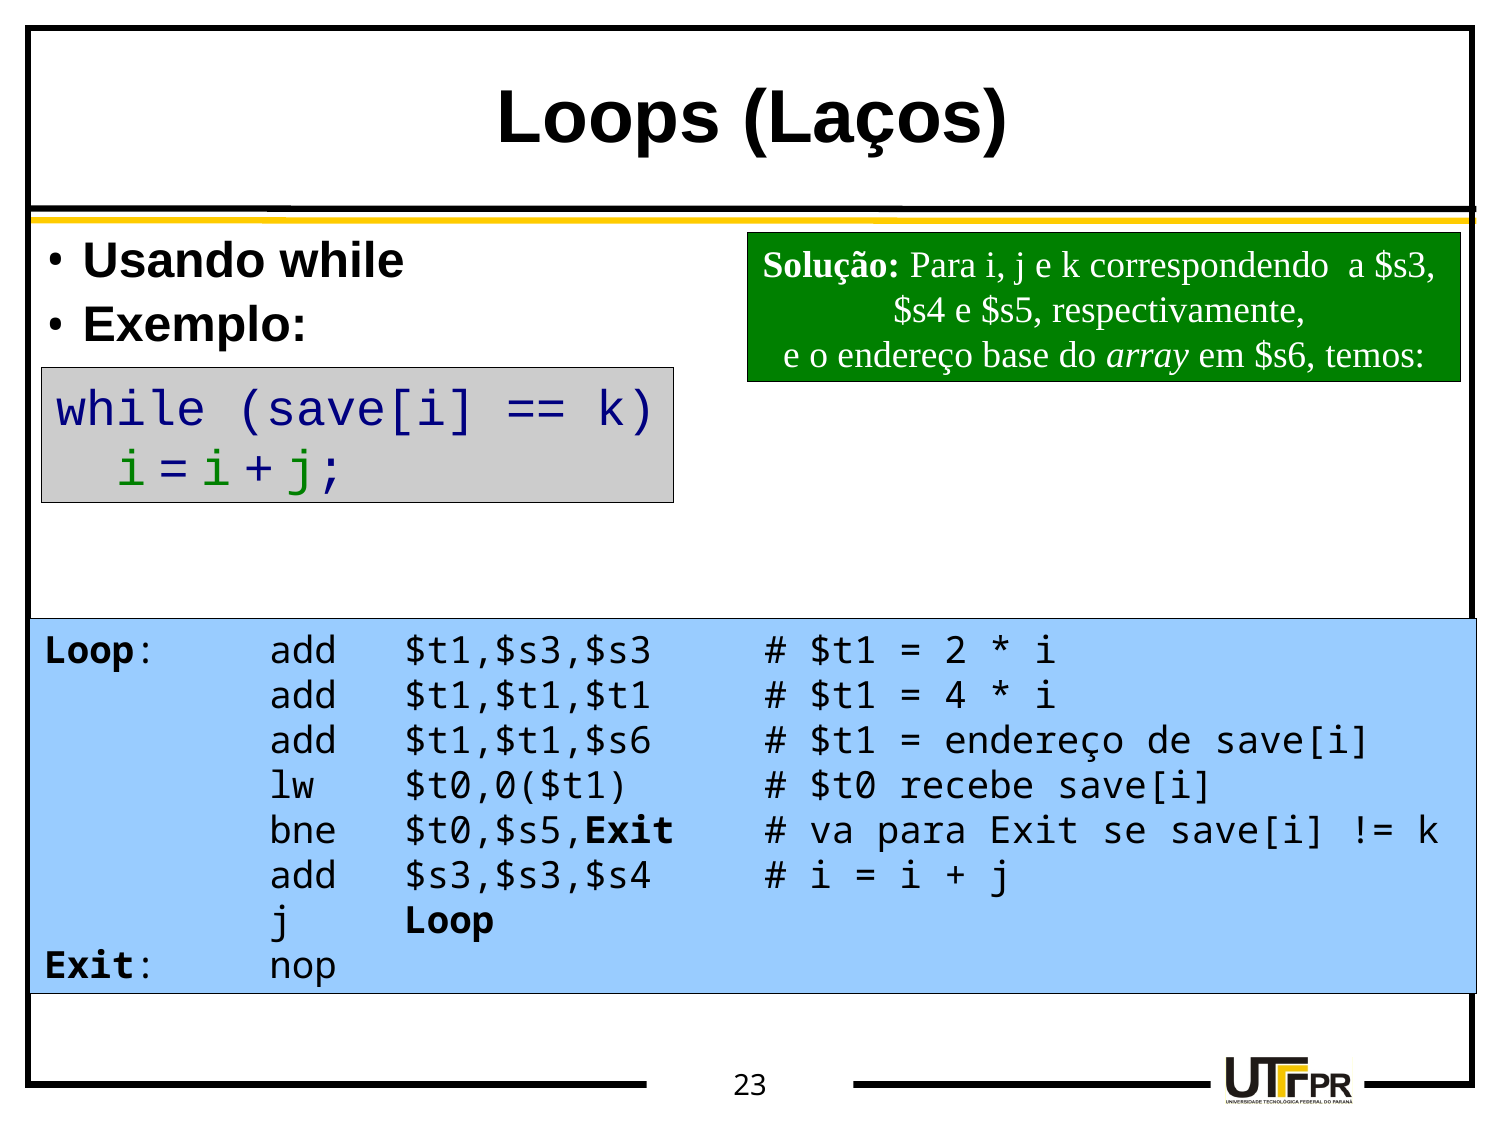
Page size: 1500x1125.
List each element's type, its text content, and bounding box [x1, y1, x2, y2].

title Loops (Laços) [29, 29, 1477, 207]
text_box Solução: Para i, j e k correspondendo a $s3, $s4 e $s5, respectivamente, e o endereço base do array em $s6, temos: [747, 232, 1461, 382]
list Usando while Exemplo: [31, 226, 1399, 366]
picture [1225, 1057, 1353, 1104]
title [37, 24, 1288, 29]
text_box while (save[i] == k) i = i + j; [41, 367, 674, 503]
text_box Loop: add $t1,$s3,$s3 # $t1 = 2 * i add $t1,$t1,$t1 # $t1 = 4 * i add $t1,$t1,$s6 # $t1 = endereço de save[i] lw $t0,0($t1) # $t0 recebe save[i] bne $t0,$s5,Exit # va para Exit se save[i] != k add $s3,$s3,$s4 # i = i + j j Loop Exit: nop [29, 618, 1477, 994]
